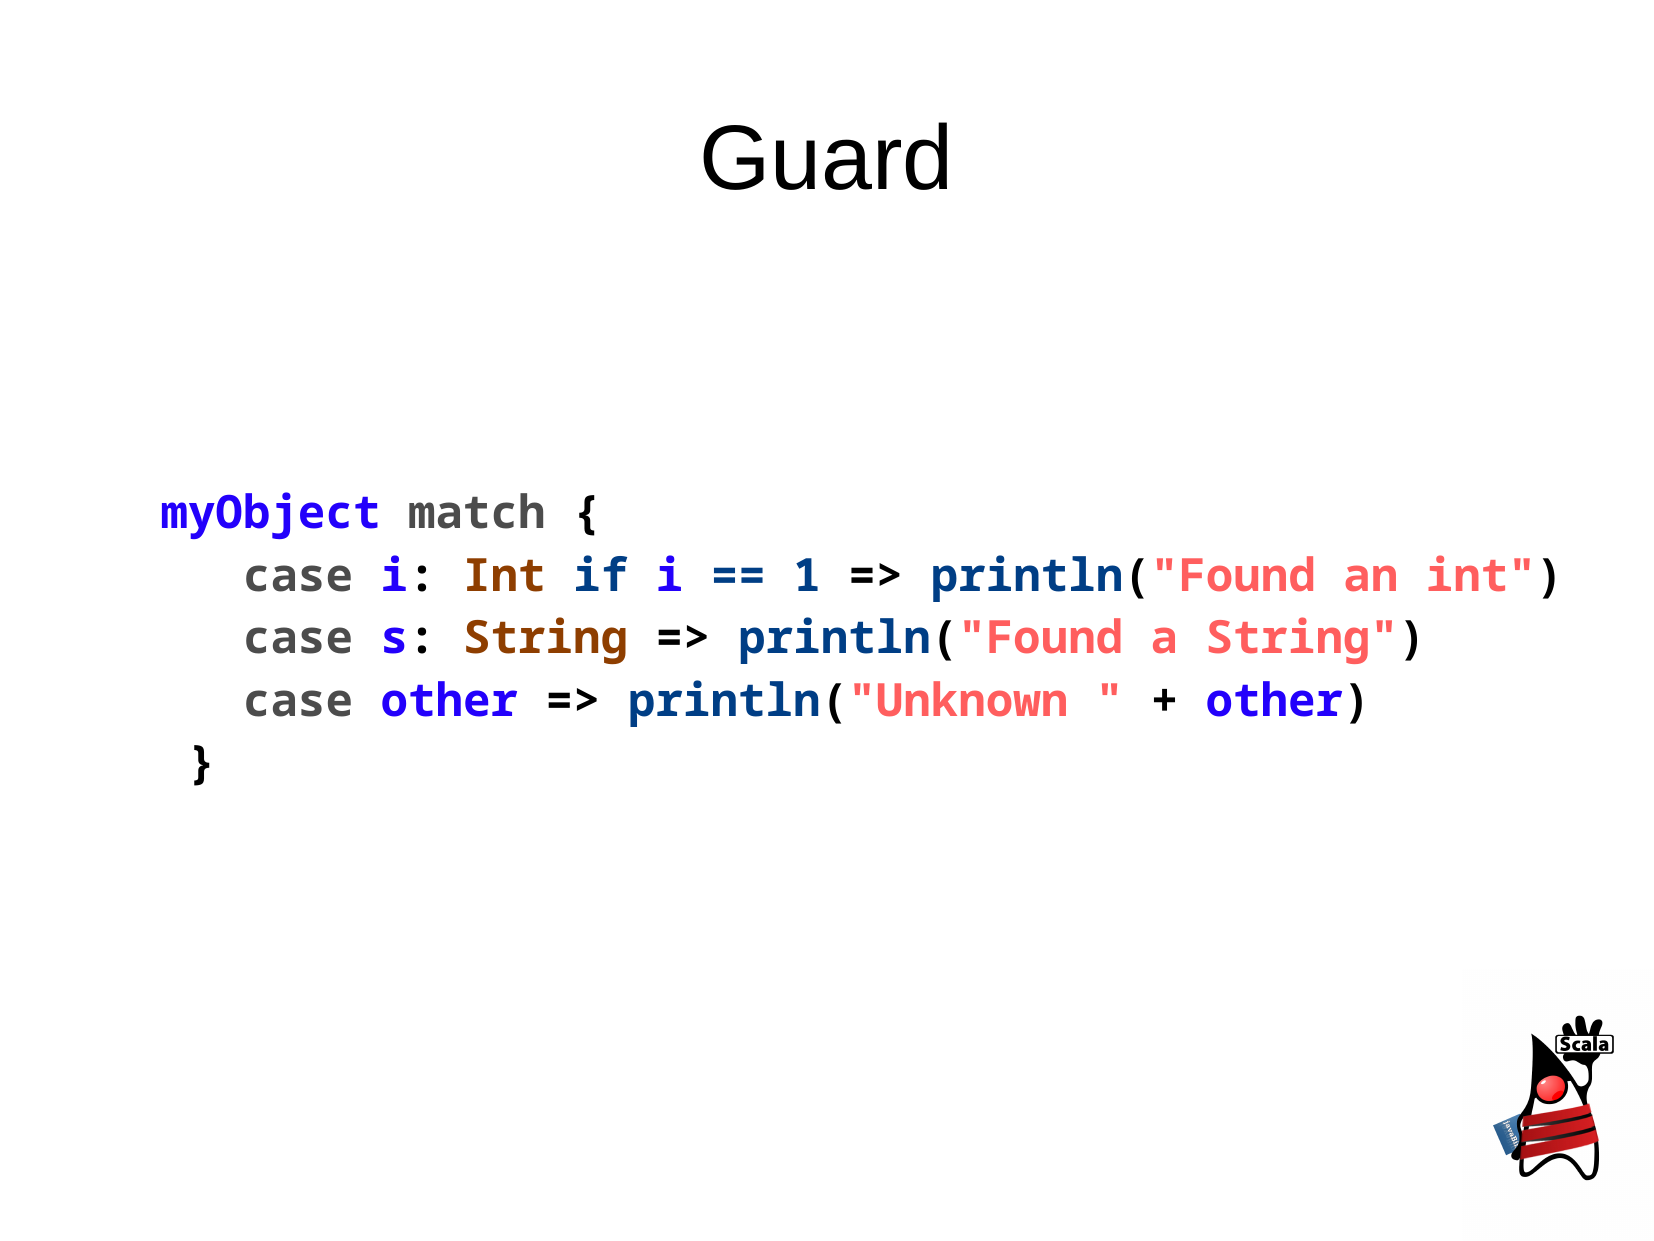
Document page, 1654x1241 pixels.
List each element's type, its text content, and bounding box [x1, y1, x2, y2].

text_box Guard [82, 56, 1571, 250]
text_box myObject match { case i: Int if i == 1 => println("Found an int") case s: String => println("Found a String") case other => println("Unknown " + other) } [118, 472, 1654, 746]
